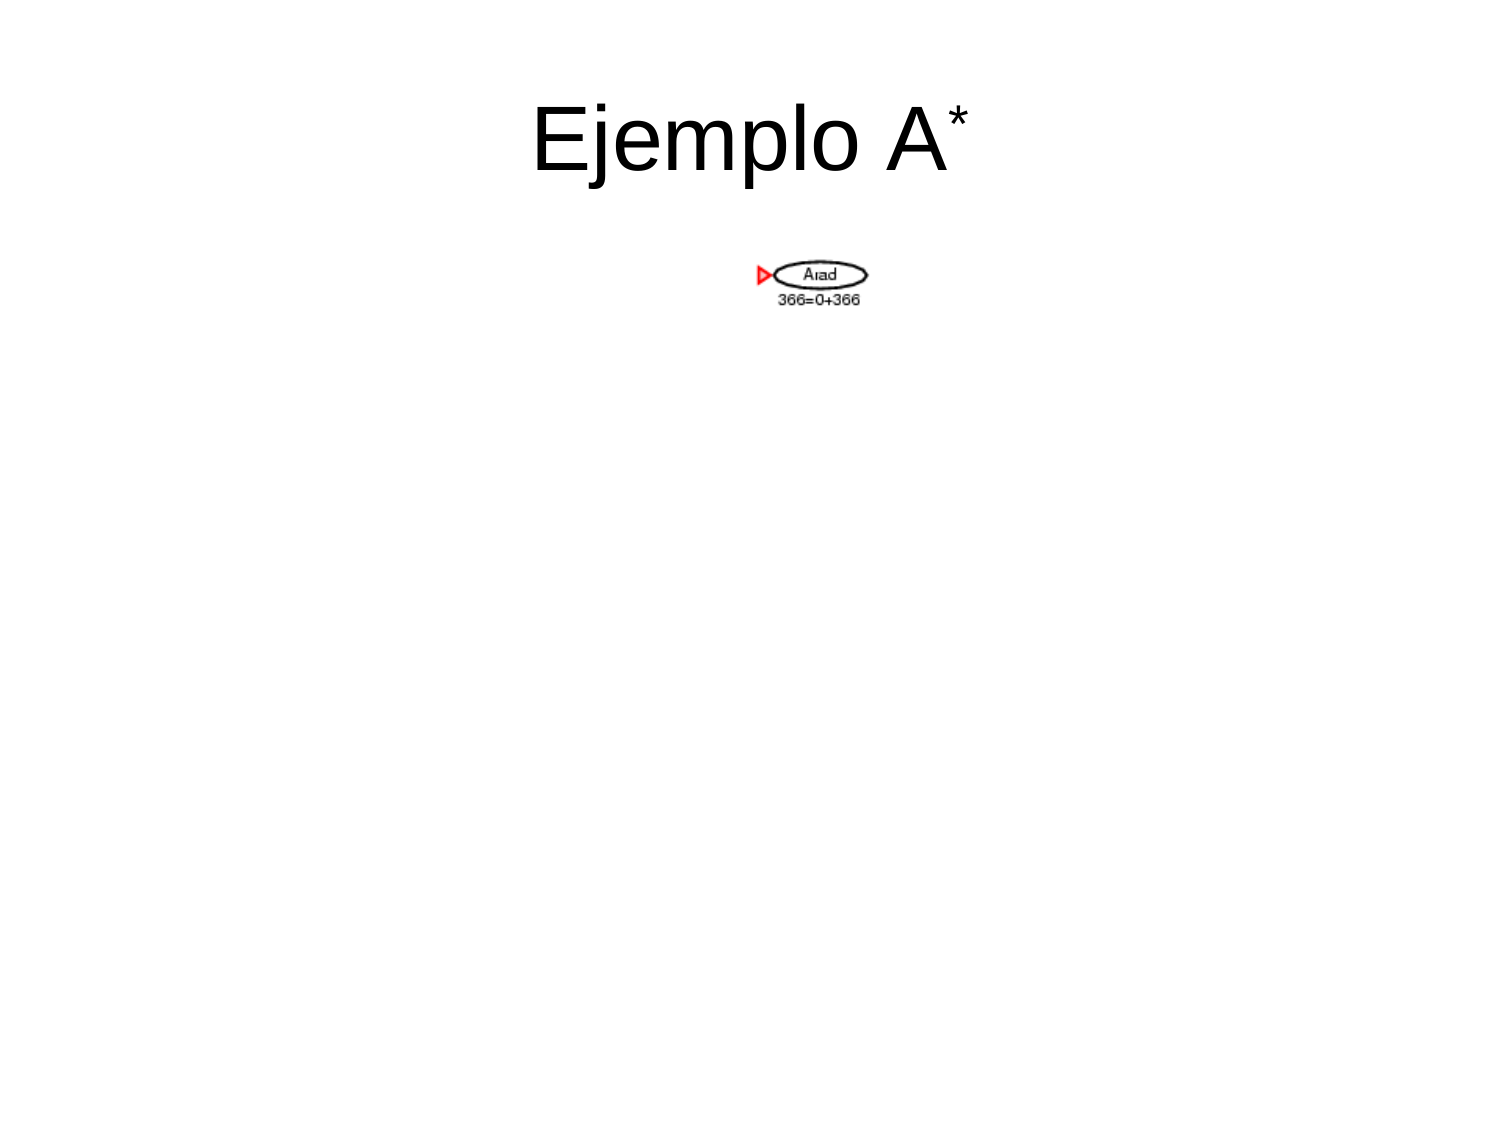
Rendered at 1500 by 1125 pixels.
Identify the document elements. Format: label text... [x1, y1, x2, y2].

title Ejemplo A* [75, 45, 1426, 233]
picture [312, 249, 1201, 615]
